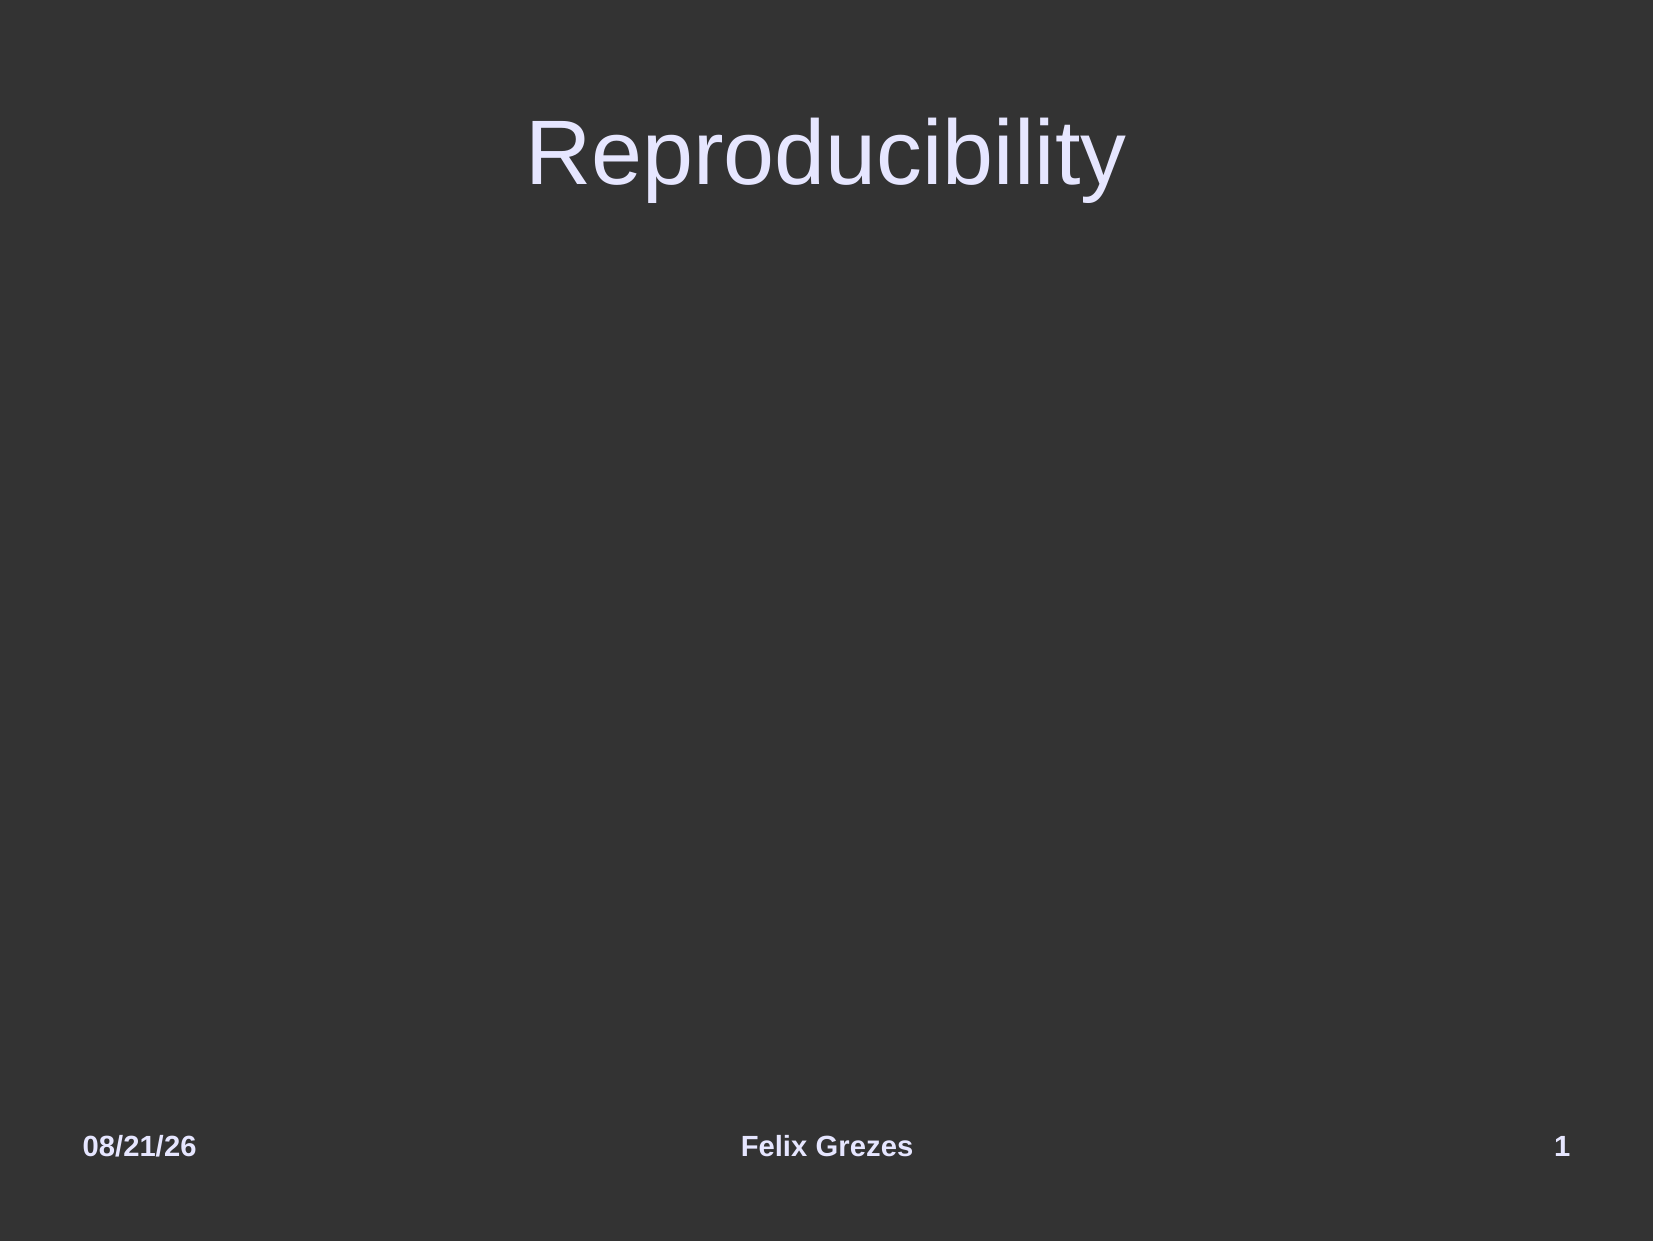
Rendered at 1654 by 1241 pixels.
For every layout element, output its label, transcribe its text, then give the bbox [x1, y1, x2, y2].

title Reproducibility [82, 49, 1571, 257]
